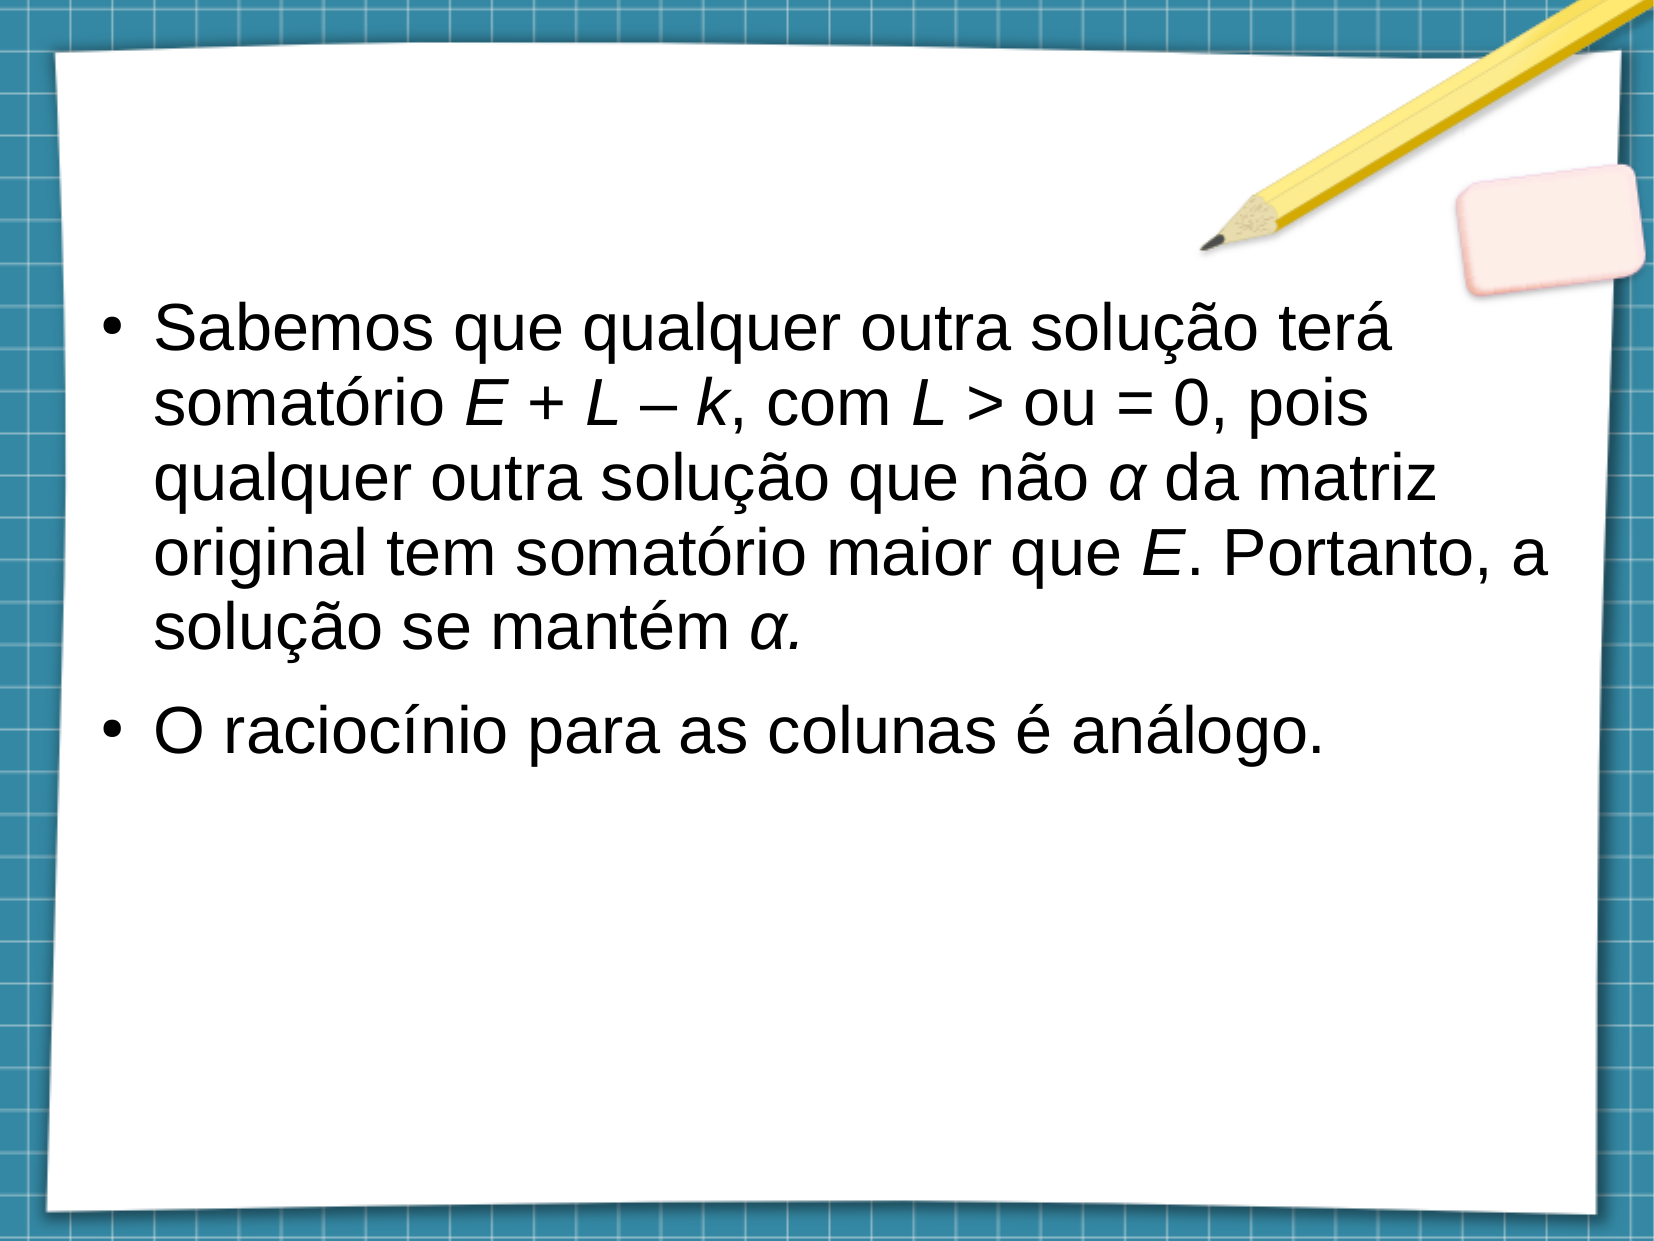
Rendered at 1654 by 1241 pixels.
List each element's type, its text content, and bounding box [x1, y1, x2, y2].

list Sabemos que qualquer outra solução terá somatório E + L – k, com L > ou = 0, pois qualquer outra solução que não α da matriz original tem somatório maior que E. Portanto, a solução se mantém α. O raciocínio para as colunas é análogo. [82, 290, 1571, 1010]
picture [0, 0, 1654, 1241]
